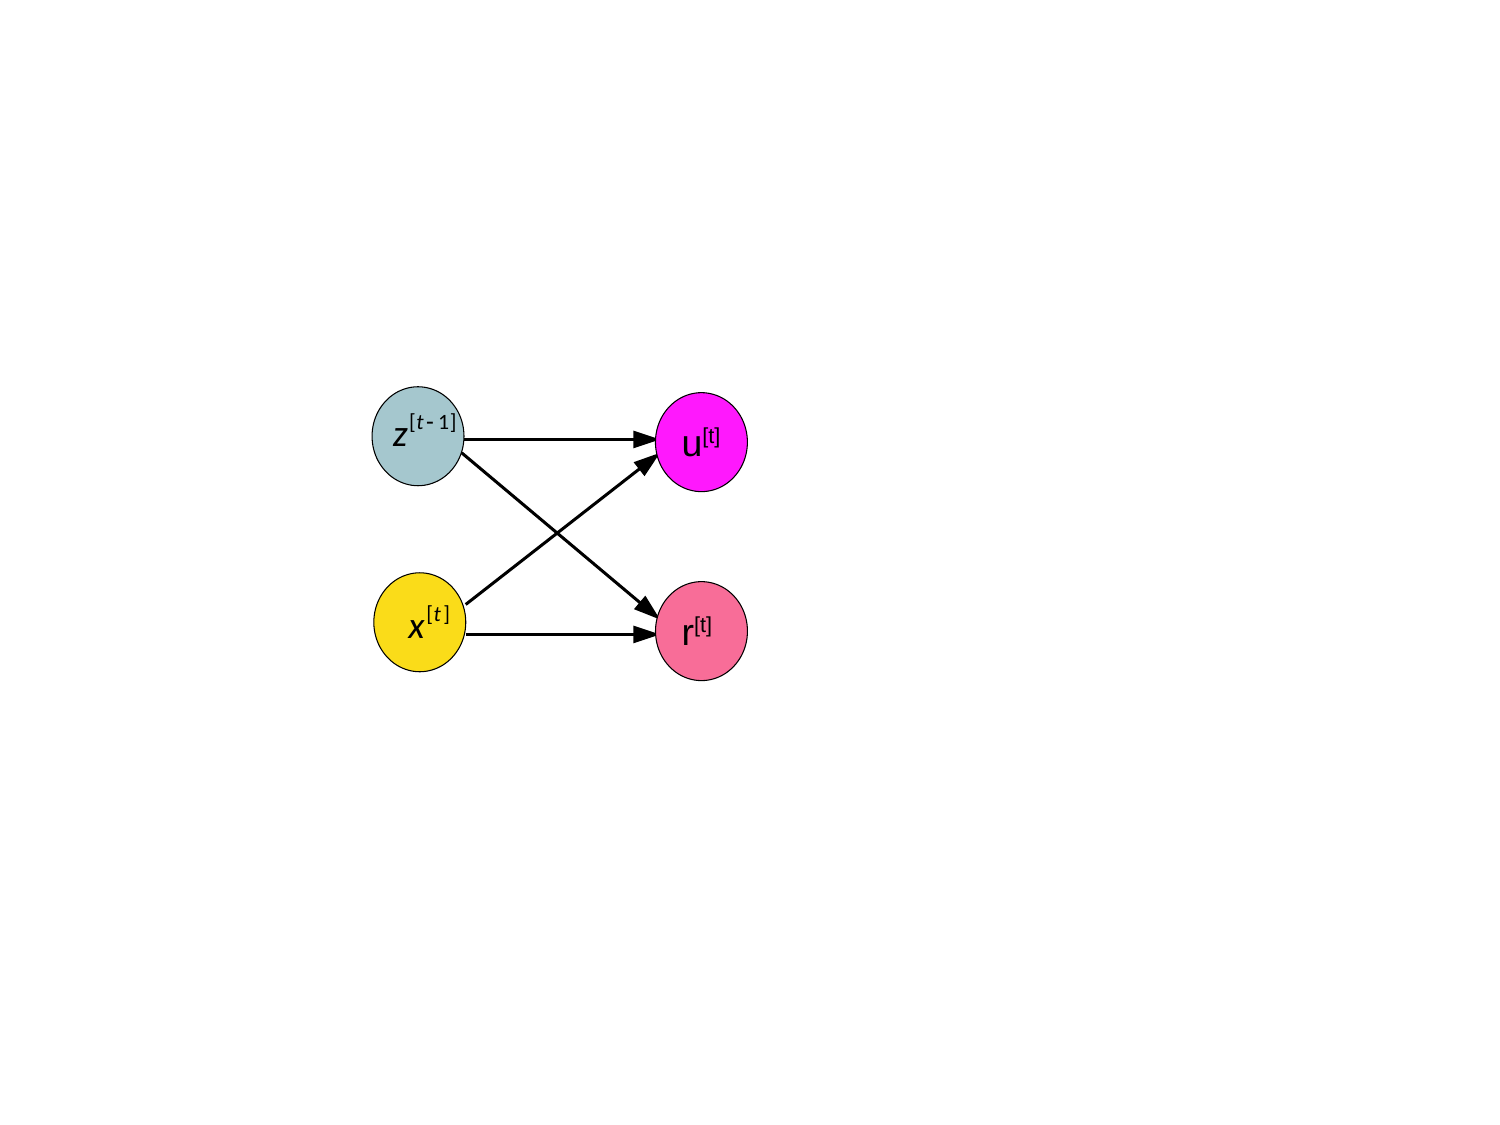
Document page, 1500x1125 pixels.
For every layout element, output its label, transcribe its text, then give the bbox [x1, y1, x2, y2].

text_box [655, 392, 740, 492]
chart [386, 406, 462, 453]
chart [401, 597, 455, 645]
text_box r[t] [666, 603, 802, 661]
text_box u[t] [666, 414, 802, 472]
text_box [373, 572, 466, 672]
text_box [655, 581, 740, 681]
text_box [372, 386, 461, 486]
